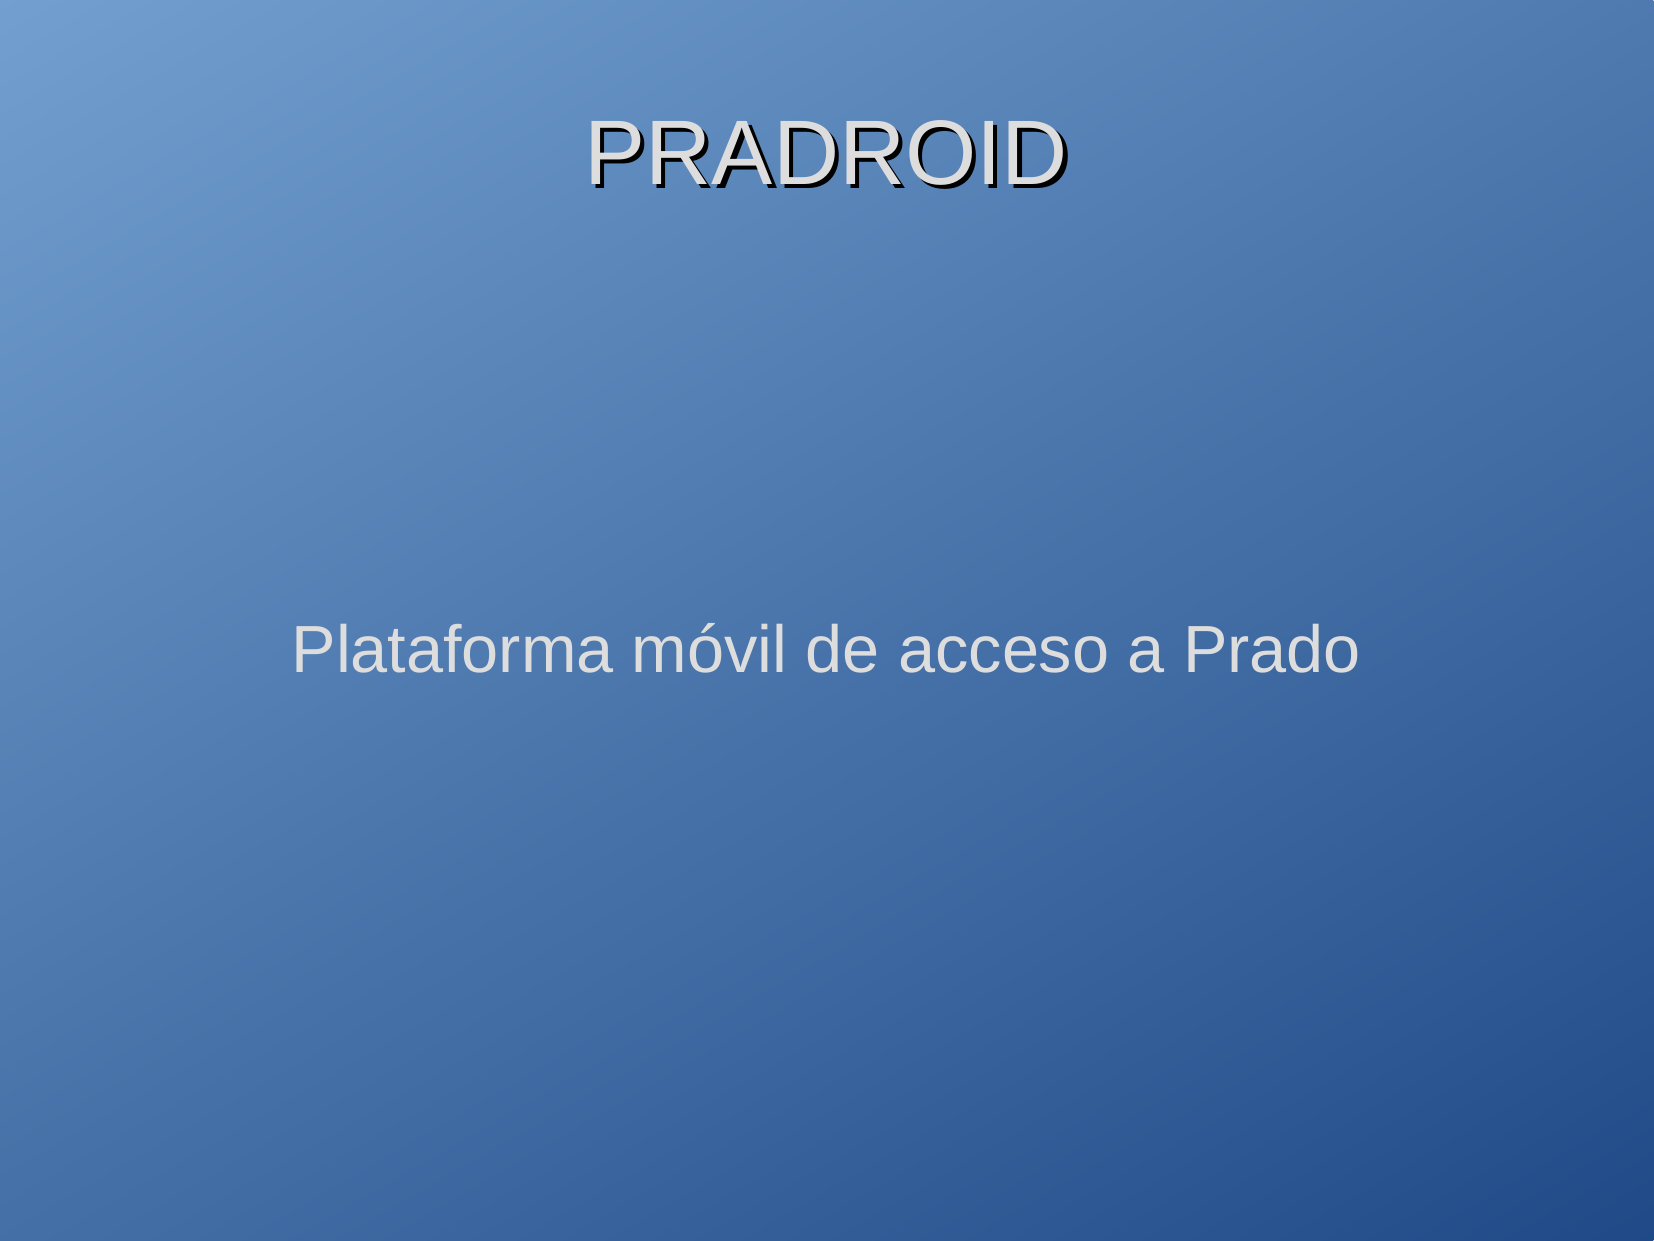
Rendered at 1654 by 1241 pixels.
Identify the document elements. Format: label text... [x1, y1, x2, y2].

title PRADROID [82, 49, 1571, 257]
subtitle Plataforma móvil de acceso a Prado [82, 290, 1571, 1010]
